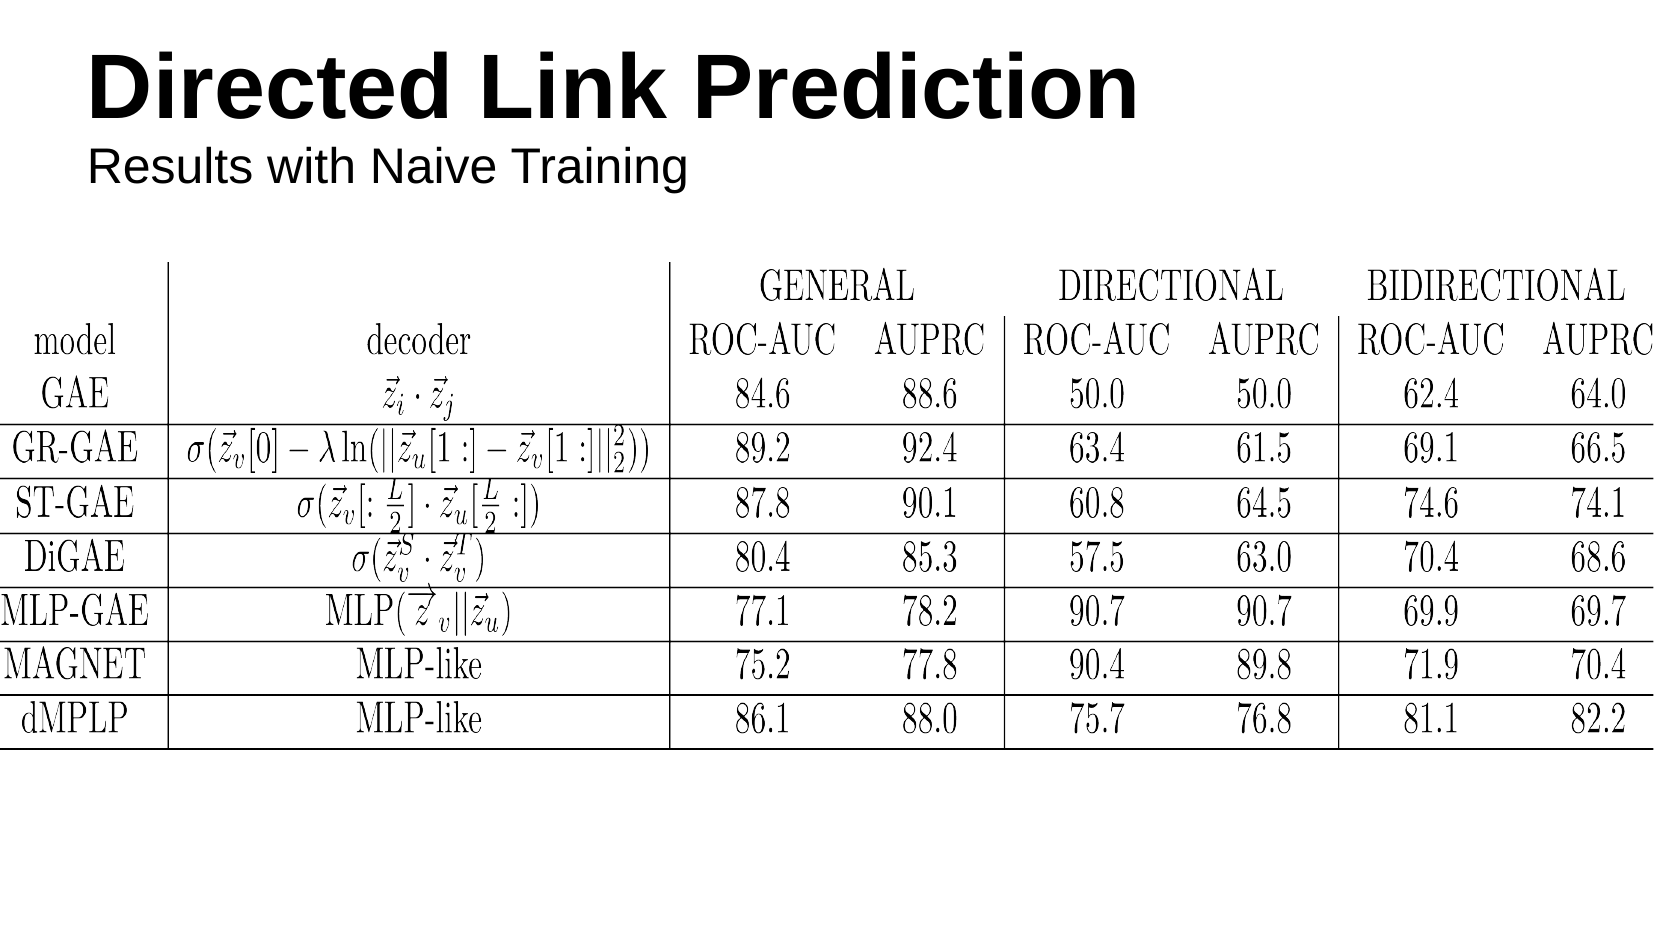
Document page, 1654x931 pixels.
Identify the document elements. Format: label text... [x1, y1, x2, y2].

title Directed Link Prediction Results with Naive Training [86, 35, 1576, 194]
picture [0, 262, 1654, 751]
